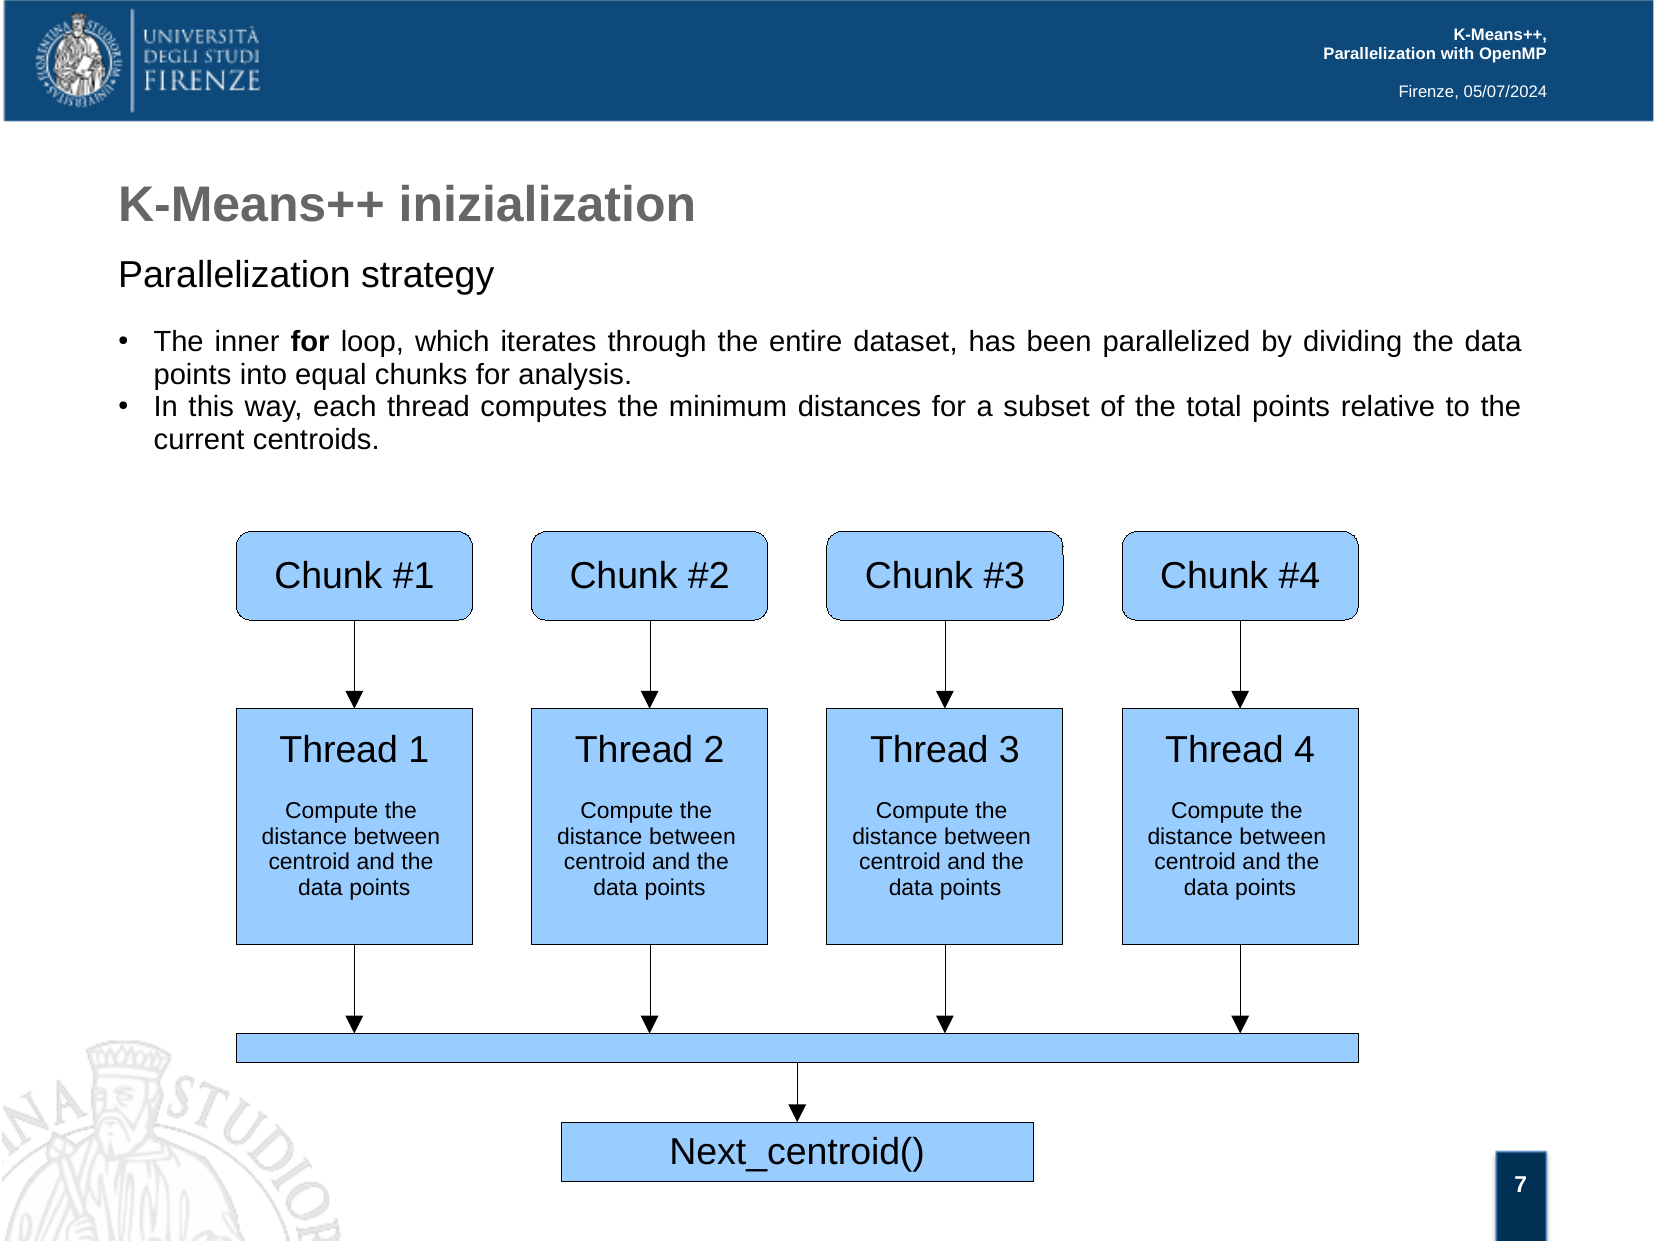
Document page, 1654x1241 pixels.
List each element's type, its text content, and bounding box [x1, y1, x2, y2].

text_box Thread 1 Compute the distance between centroid and the data points [236, 708, 473, 945]
text_box 7 [1505, 1160, 1536, 1208]
text_box Thread 2 Compute the distance between centroid and the data points [531, 708, 768, 945]
text_box Chunk #4 [1122, 531, 1359, 621]
text_box Chunk #2 [531, 531, 768, 621]
text_box [236, 1033, 1359, 1063]
text_box The inner for loop, which iterates through the entire dataset, has been parallelized by dividing the data points into equal chunks for analysis. In this way, each thread computes the minimum distances for a subset of the total points relative to the current centroids. [118, 324, 1524, 456]
text_box Chunk #1 [236, 531, 473, 621]
text_box K-Means++ inizialization Parallelization strategy [118, 106, 1152, 324]
text_box Chunk #3 [826, 531, 1064, 621]
text_box K-Means++, Parallelization with OpenMP Firenze, 05/07/2024 [685, 24, 1548, 102]
picture [2, 0, 1654, 1241]
text_box Thread 3 Compute the distance between centroid and the data points [826, 708, 1063, 945]
text_box Thread 4 Compute the distance between centroid and the data points [1122, 708, 1359, 945]
text_box Next_centroid() [561, 1122, 1034, 1182]
